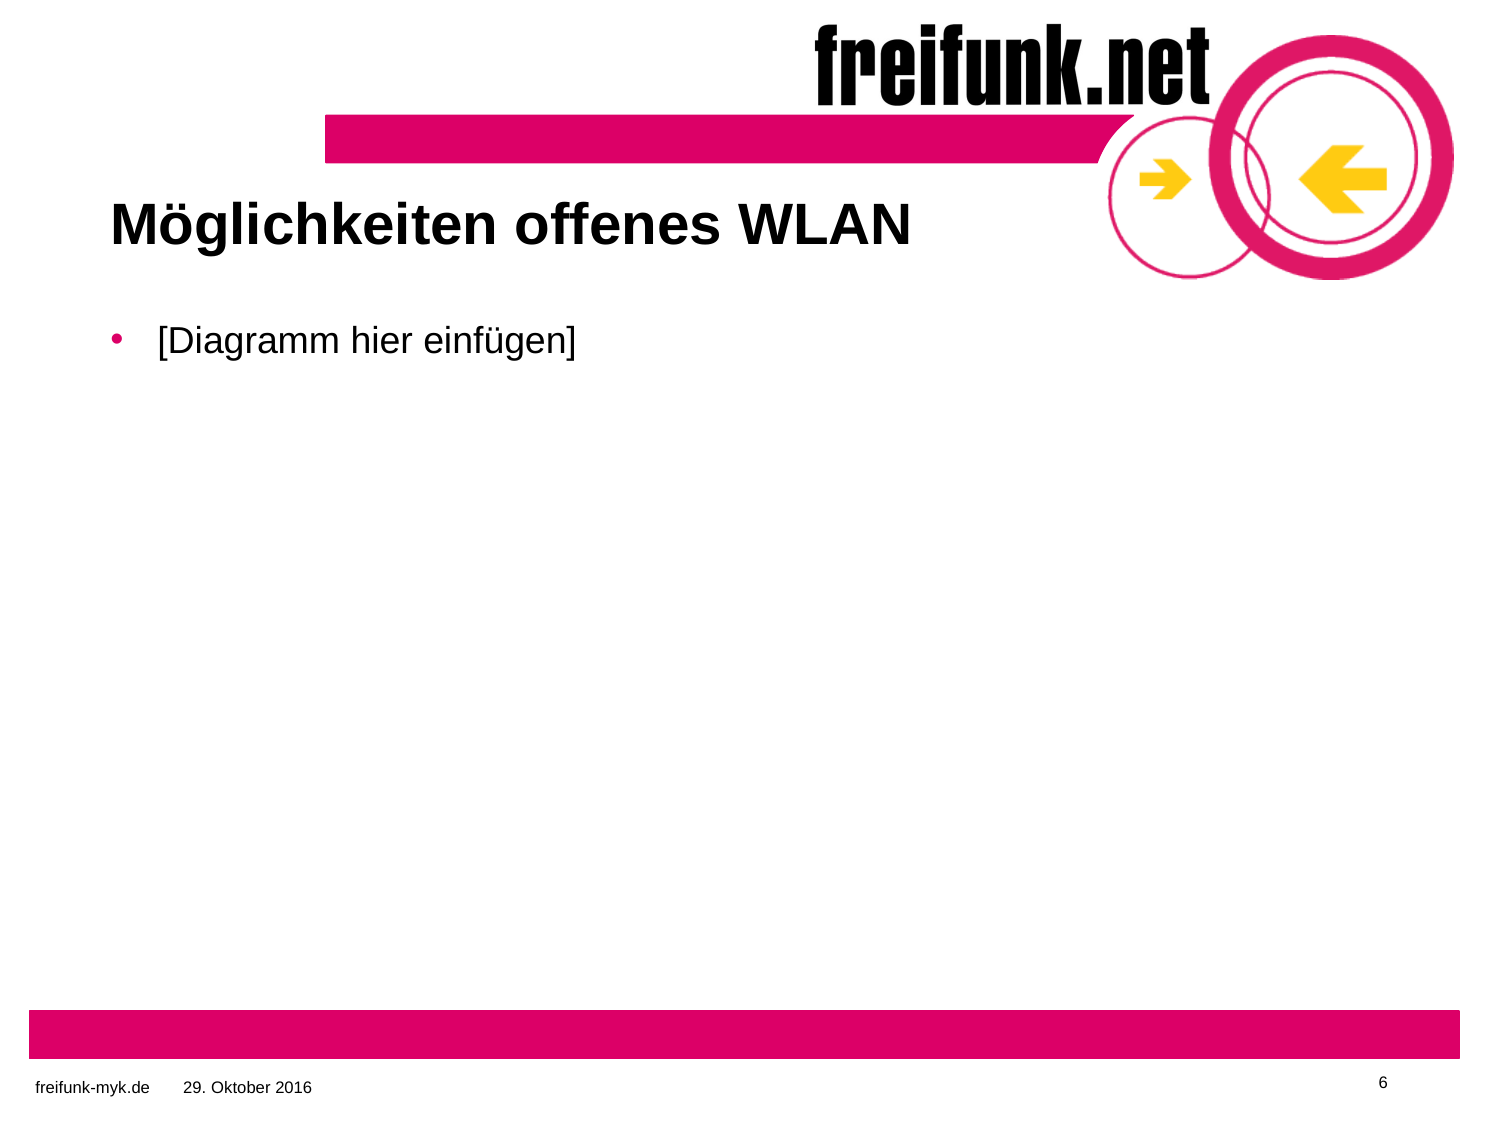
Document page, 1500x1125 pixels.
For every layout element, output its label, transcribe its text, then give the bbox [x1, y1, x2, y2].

title Möglichkeiten offenes WLAN [110, 160, 1093, 282]
list [Diagramm hier einfügen] [110, 312, 1392, 1000]
picture [816, 24, 1454, 280]
